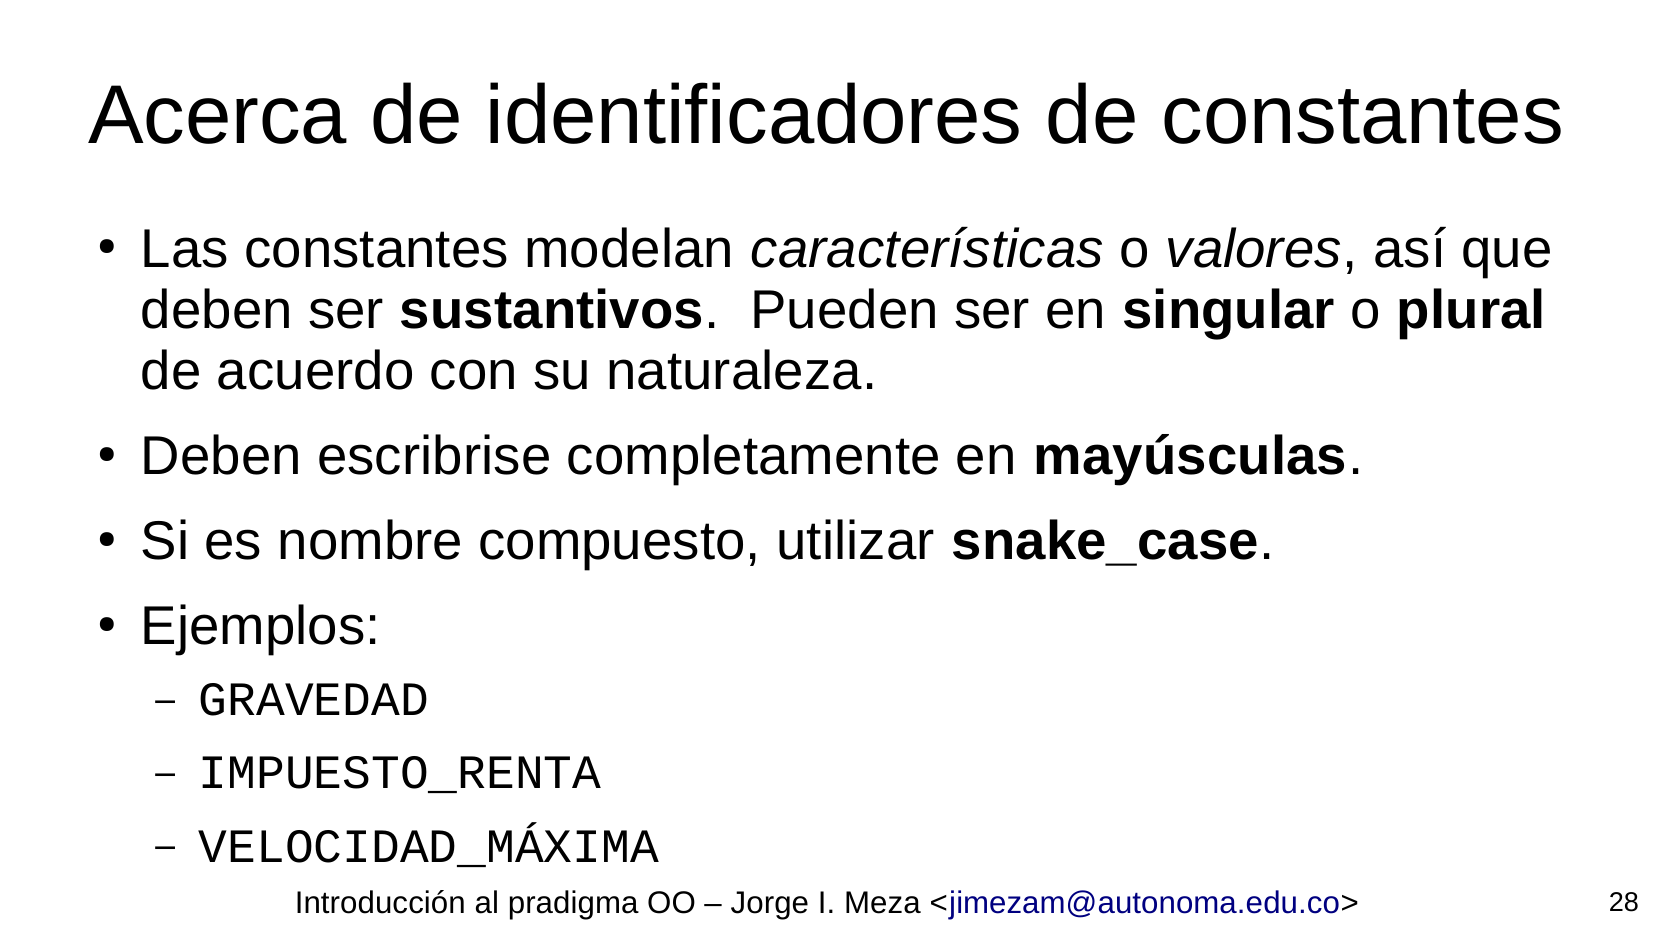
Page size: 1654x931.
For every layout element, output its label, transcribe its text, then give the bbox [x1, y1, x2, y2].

title Acerca de identificadores de constantes [82, 37, 1571, 193]
list Las constantes modelan características o valores, así que deben ser sustantivos. Pueden ser en singular o plural de acuerdo con su naturaleza. Deben escribrise completamente en mayúsculas. Si es nombre compuesto, utilizar snake_case. Ejemplos: GRAVEDAD IMPUESTO_RENTA VELOCIDAD_MÁXIMA [82, 217, 1571, 879]
